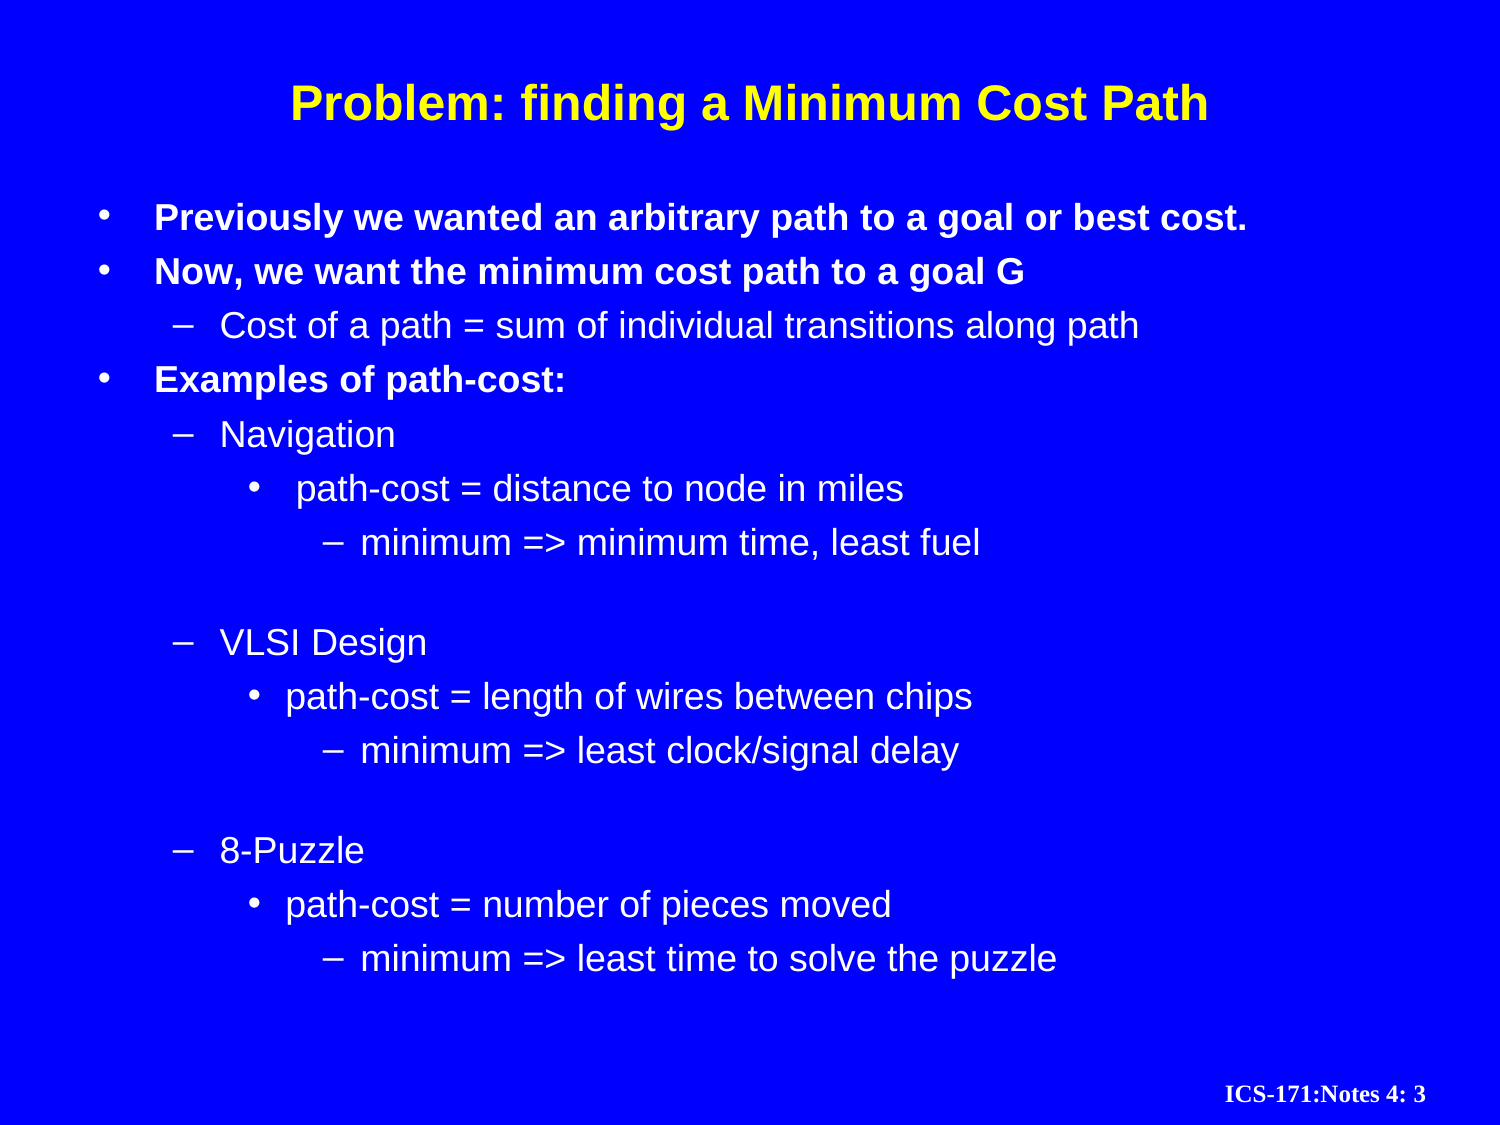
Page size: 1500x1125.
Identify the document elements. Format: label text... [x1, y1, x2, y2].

list Previously we wanted an arbitrary path to a goal or best cost. Now, we want the minimum cost path to a goal G Cost of a path = sum of individual transitions along path Examples of path-cost: Navigation path-cost = distance to node in miles minimum => minimum time, least fuel VLSI Design path-cost = length of wires between chips minimum => least clock/signal delay 8-Puzzle path-cost = number of pieces moved minimum => least time to solve the puzzle [83, 185, 1404, 1018]
title Problem: finding a Minimum Cost Path [112, 49, 1388, 150]
